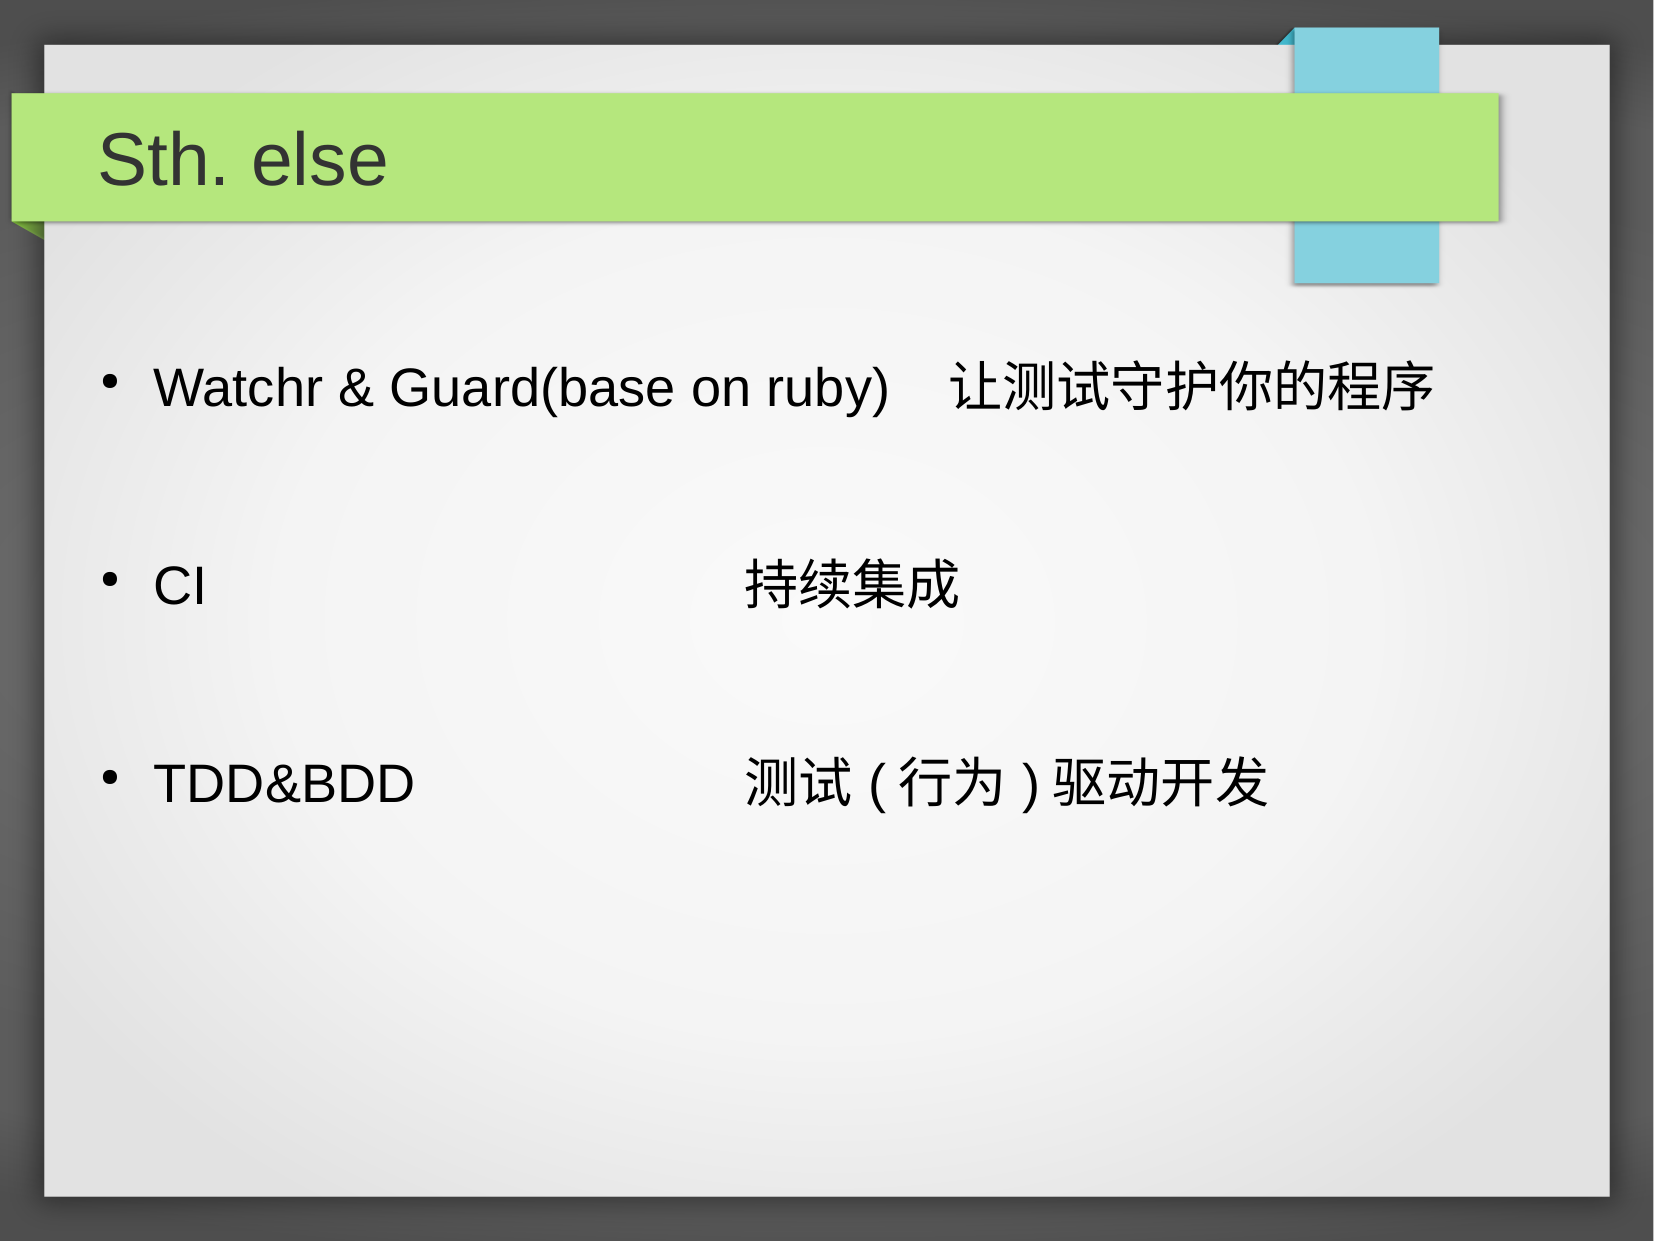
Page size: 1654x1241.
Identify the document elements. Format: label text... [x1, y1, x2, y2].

list Watchr & Guard(base on ruby) 让测试守护你的程序 CI 持续集成 TDD&BDD 测试(行为)驱动开发 [82, 343, 1538, 1063]
title Sth. else [70, 106, 1229, 213]
picture [0, 0, 1654, 1241]
